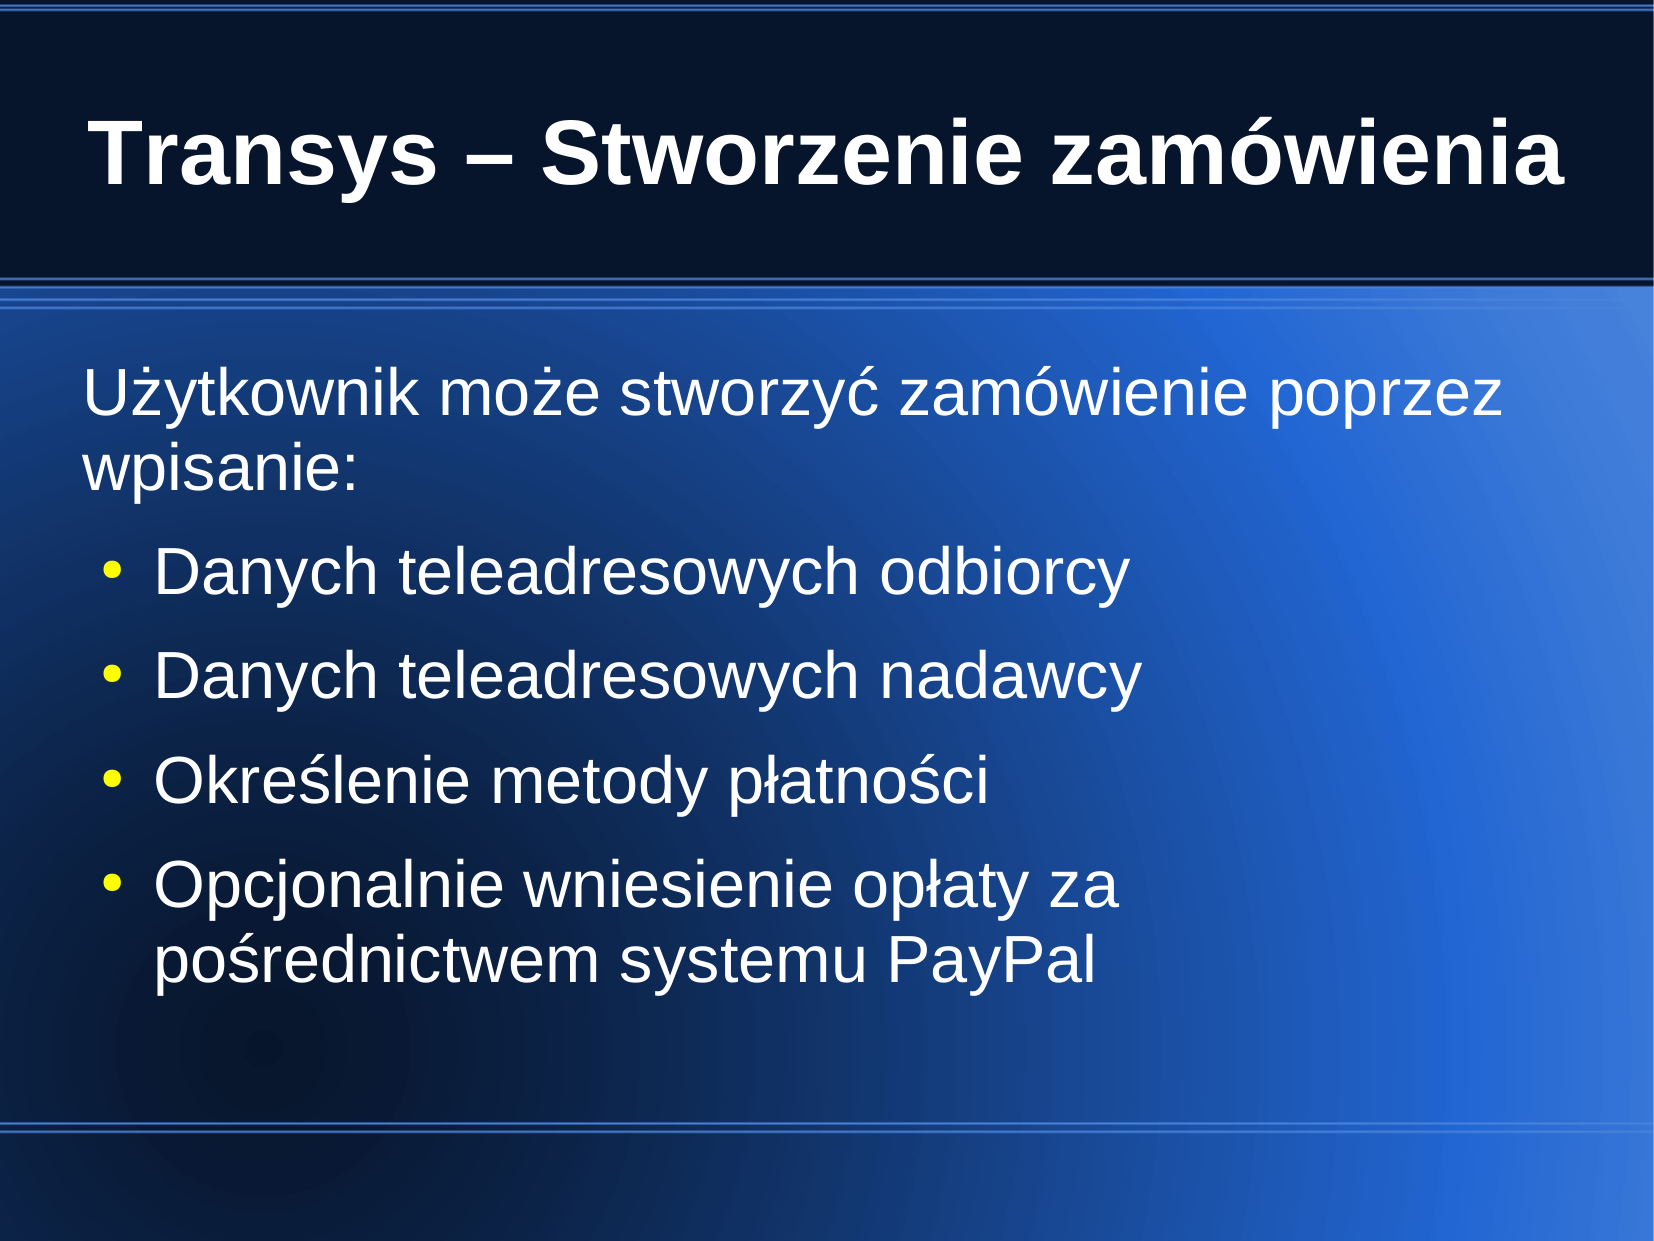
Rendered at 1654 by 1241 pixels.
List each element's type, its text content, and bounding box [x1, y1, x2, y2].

picture [0, 0, 1654, 1241]
list Użytkownik może stworzyć zamówienie poprzez wpisanie: Danych teleadresowych odbiorcy Danych teleadresowych nadawcy Określenie metody płatności Opcjonalnie wniesienie opłaty za pośrednictwem systemu PayPal [82, 355, 1571, 1075]
title Transys – Stworzenie zamówienia [82, 49, 1571, 257]
